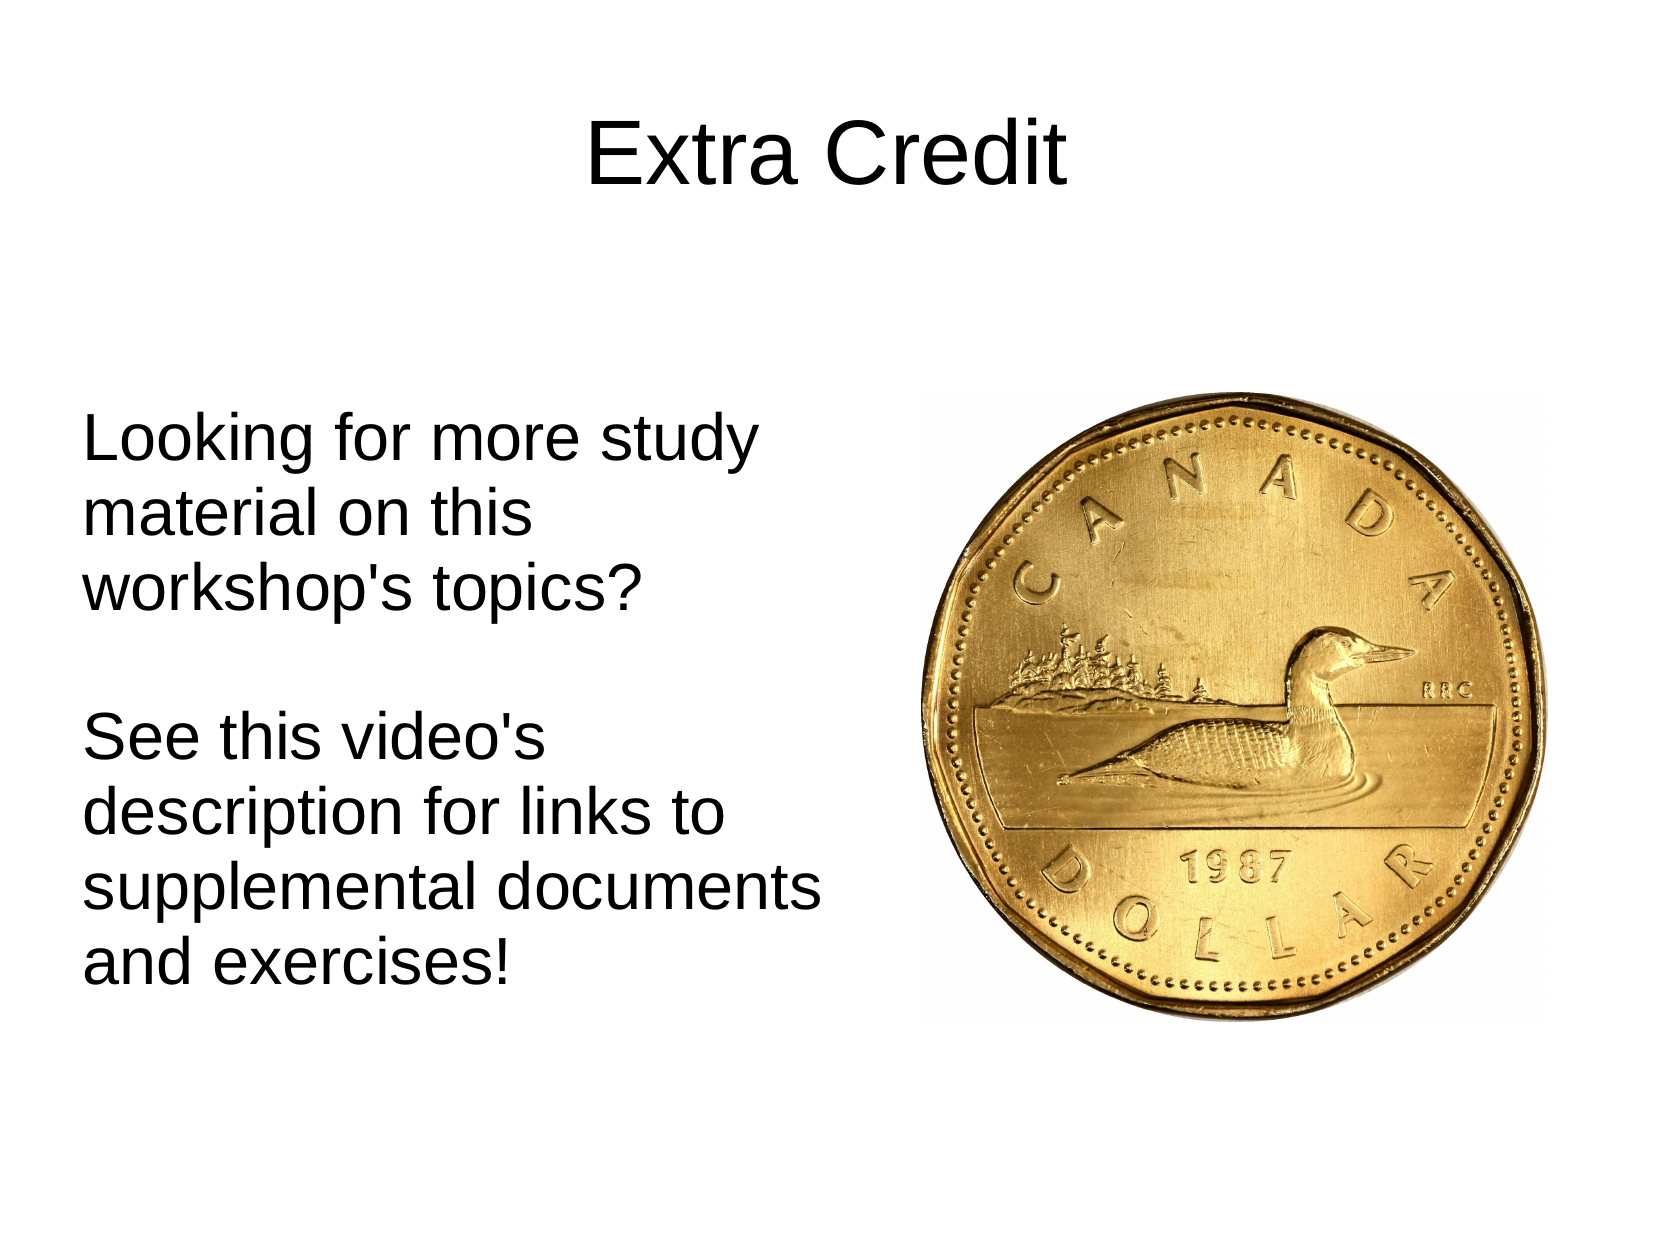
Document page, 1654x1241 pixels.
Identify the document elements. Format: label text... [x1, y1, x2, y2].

title Extra Credit [82, 49, 1571, 257]
picture [921, 392, 1548, 1022]
subtitle Looking for more study material on this workshop's topics? See this video's description for links to supplemental documents and exercises! [82, 290, 1571, 1109]
